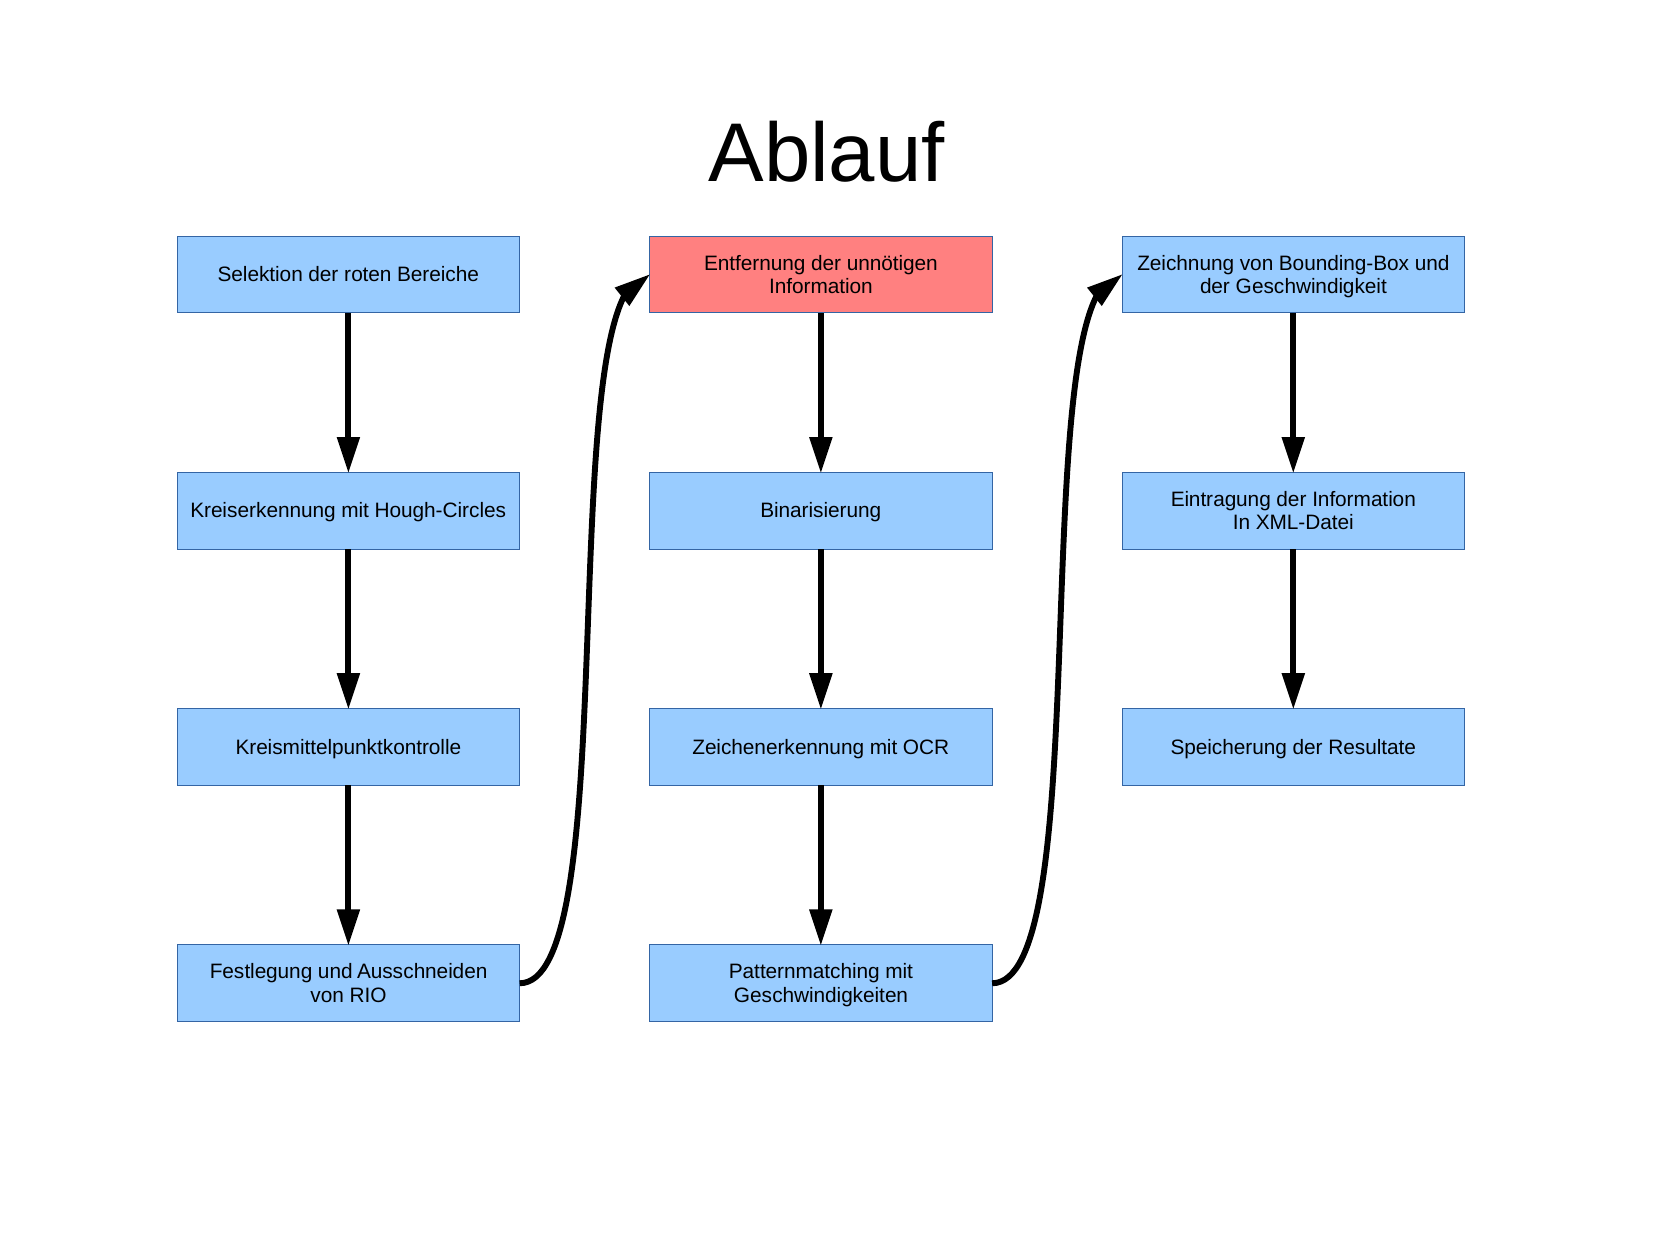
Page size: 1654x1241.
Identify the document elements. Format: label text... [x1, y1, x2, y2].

text_box Entfernung der unnötigen Information [649, 236, 993, 313]
text_box Zeichnung von Bounding-Box und der Geschwindigkeit [1122, 236, 1465, 313]
text_box Selektion der roten Bereiche [177, 236, 520, 313]
text_box Kreiserkennung mit Hough-Circles [177, 472, 520, 550]
text_box Speicherung der Resultate [1122, 708, 1465, 786]
text_box Binarisierung [649, 472, 993, 550]
text_box Kreismittelpunktkontrolle [177, 708, 520, 786]
text_box Patternmatching mit Geschwindigkeiten [649, 944, 993, 1022]
title Ablauf [82, 49, 1571, 257]
text_box Festlegung und Ausschneiden von RIO [177, 944, 520, 1022]
text_box Zeichenerkennung mit OCR [649, 708, 993, 786]
text_box Eintragung der Information In XML-Datei [1122, 472, 1465, 550]
